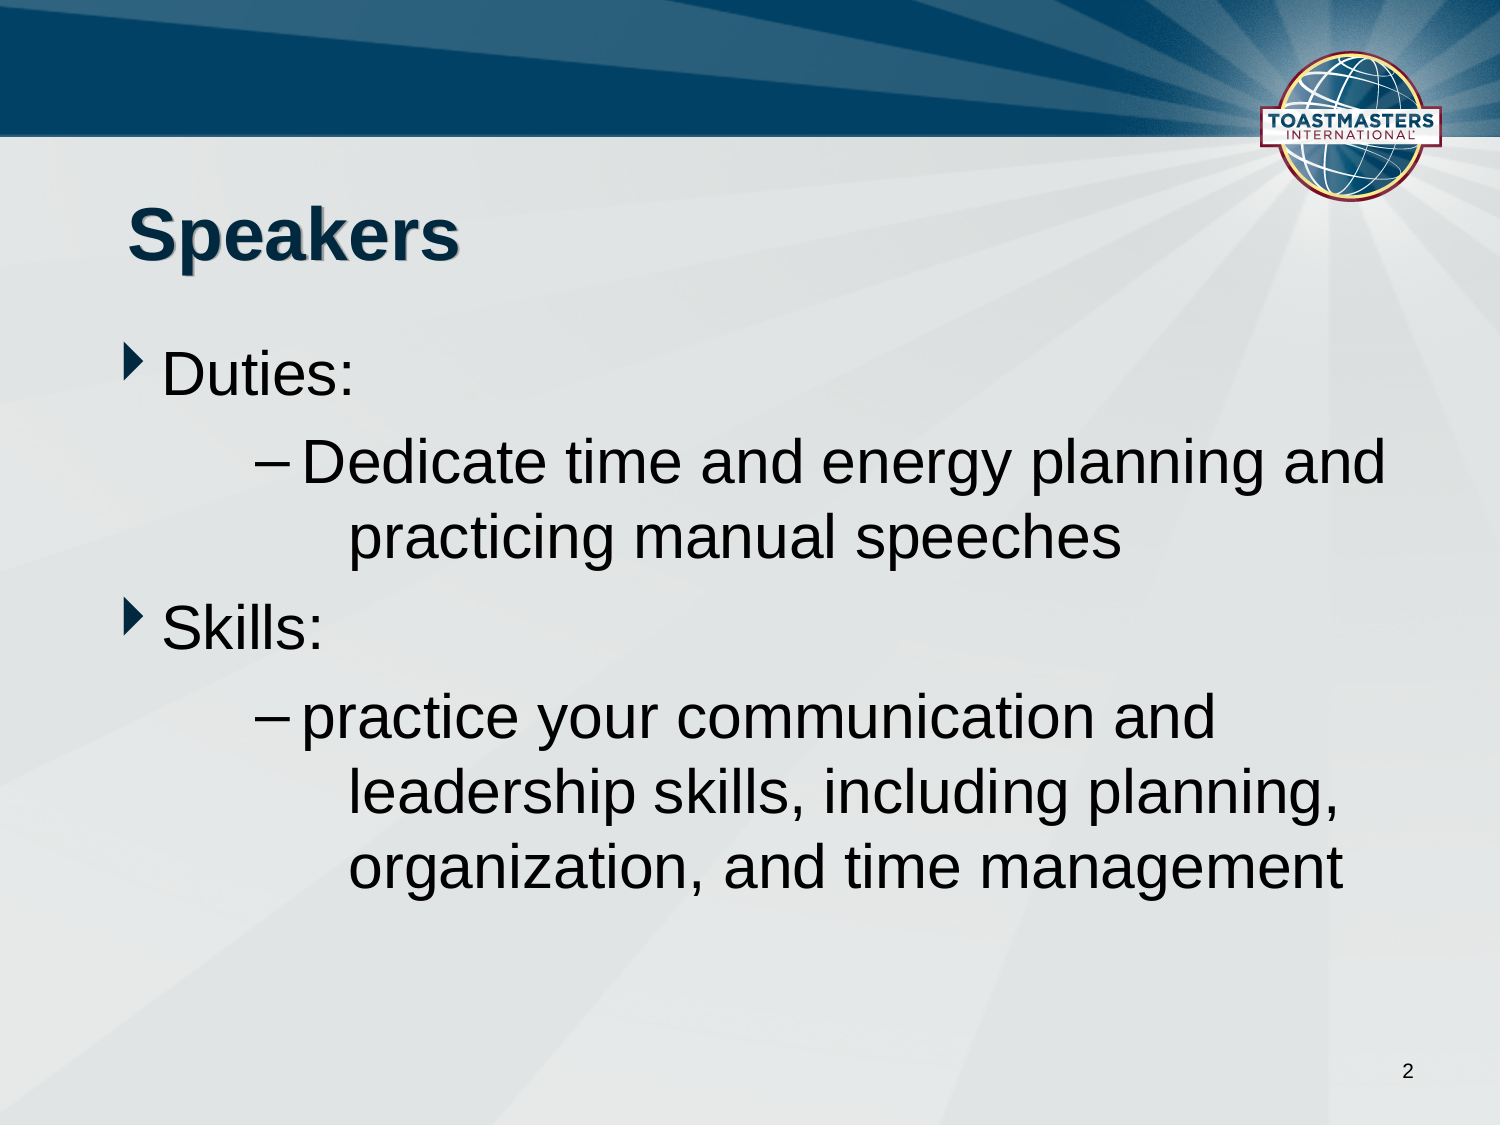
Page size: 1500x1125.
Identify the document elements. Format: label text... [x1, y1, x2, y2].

list Duties: Dedicate time and energy planning and practicing manual speeches Skills: practice your communication and leadership skills, including planning, organization, and time management [90, 324, 1411, 1038]
title Speakers [112, 149, 1388, 325]
text_box 2 [1387, 1050, 1428, 1091]
picture [0, 0, 1500, 1125]
